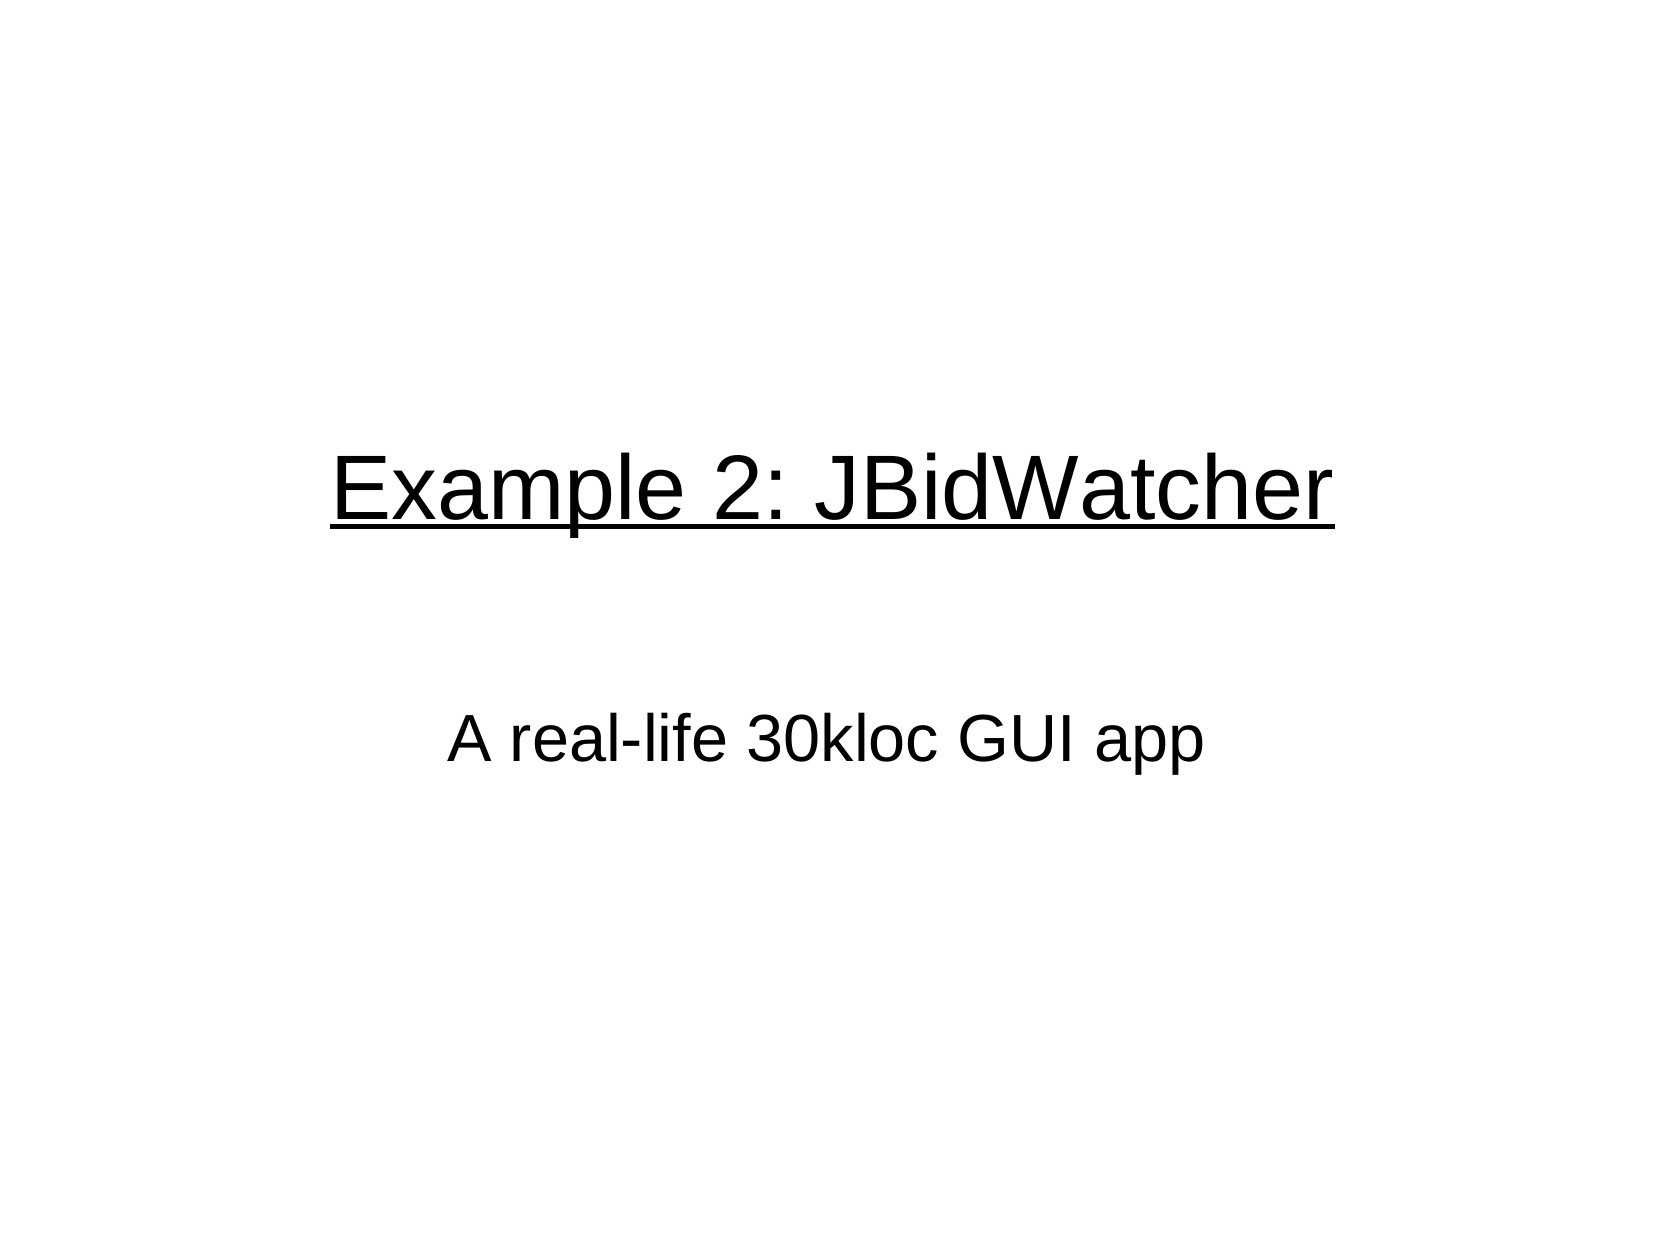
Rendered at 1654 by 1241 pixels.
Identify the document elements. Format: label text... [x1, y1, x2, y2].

title Example 2: JBidWatcher [88, 383, 1577, 591]
subtitle A real-life 30kloc GUI app [82, 649, 1571, 827]
